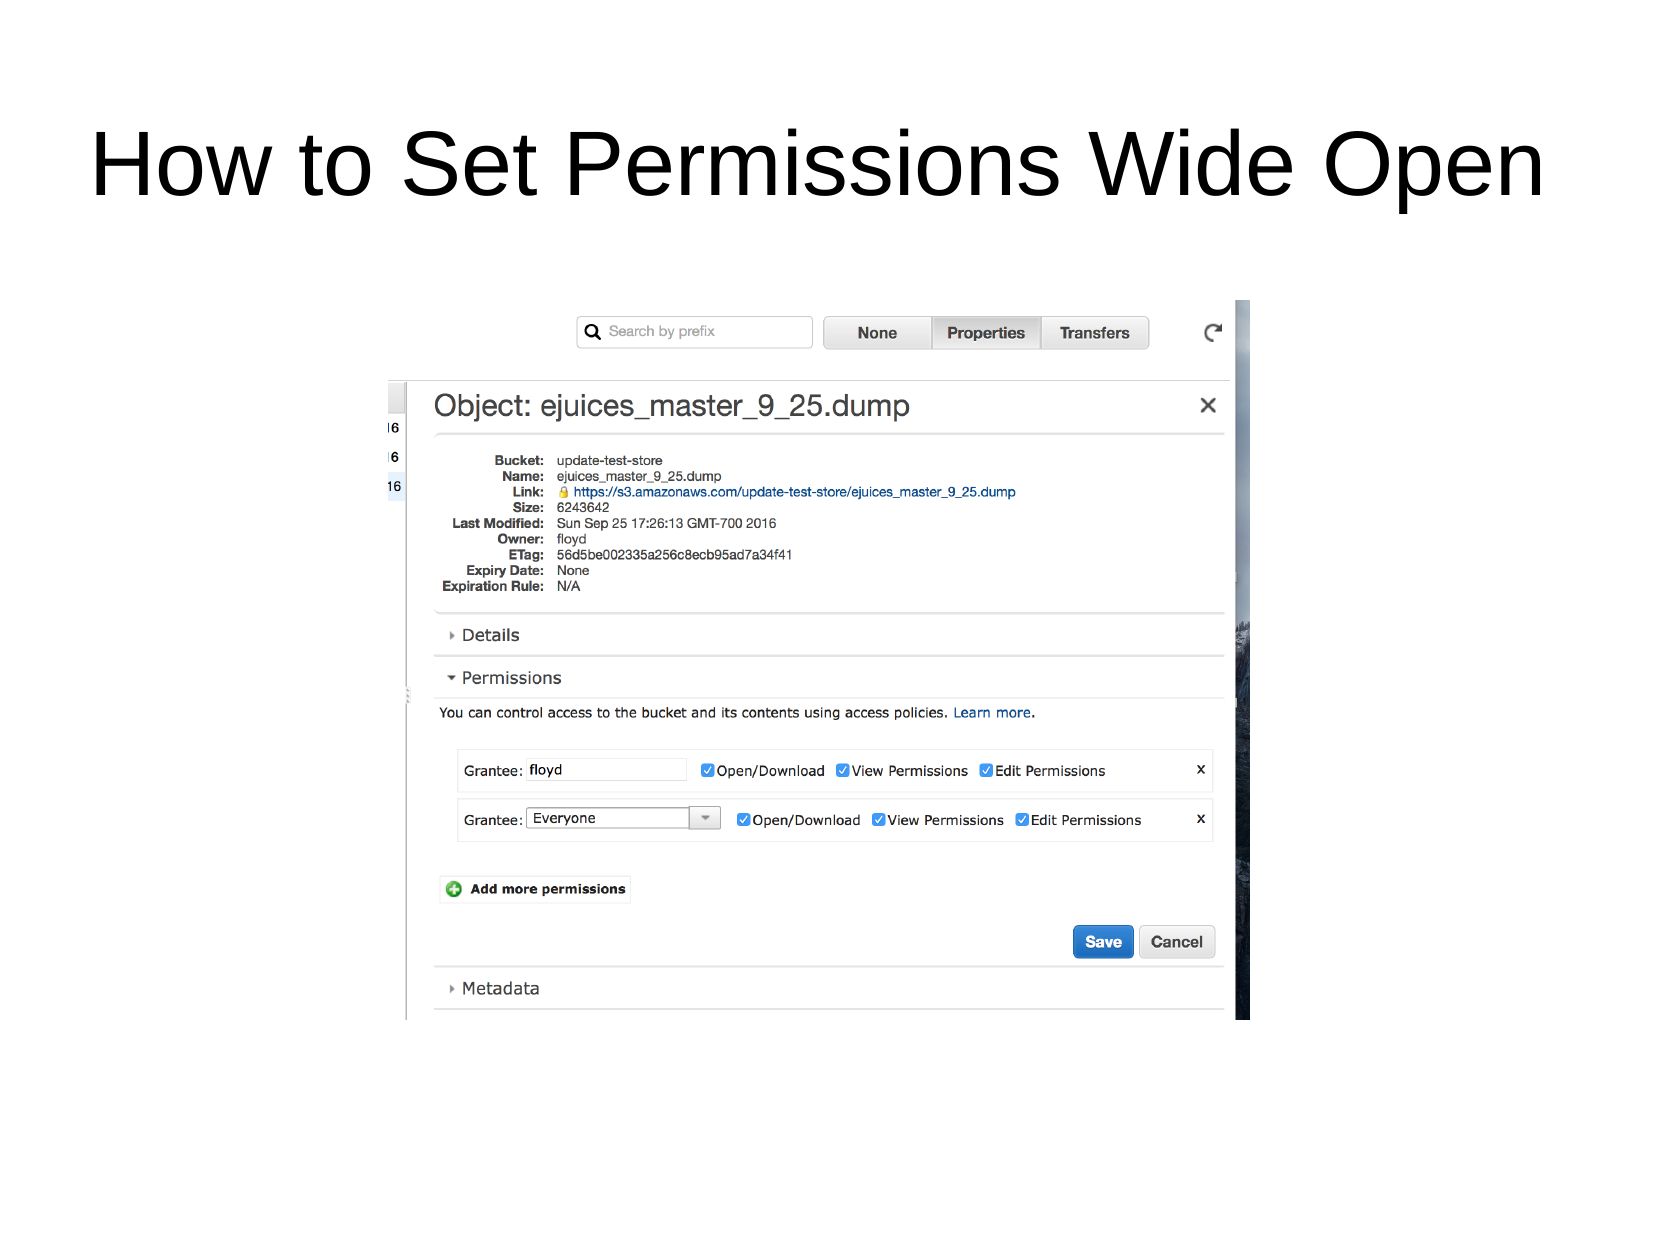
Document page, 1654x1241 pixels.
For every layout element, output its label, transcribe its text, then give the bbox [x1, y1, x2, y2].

title How to Set Permissions Wide Open [75, 60, 1564, 268]
picture [388, 300, 1250, 1021]
